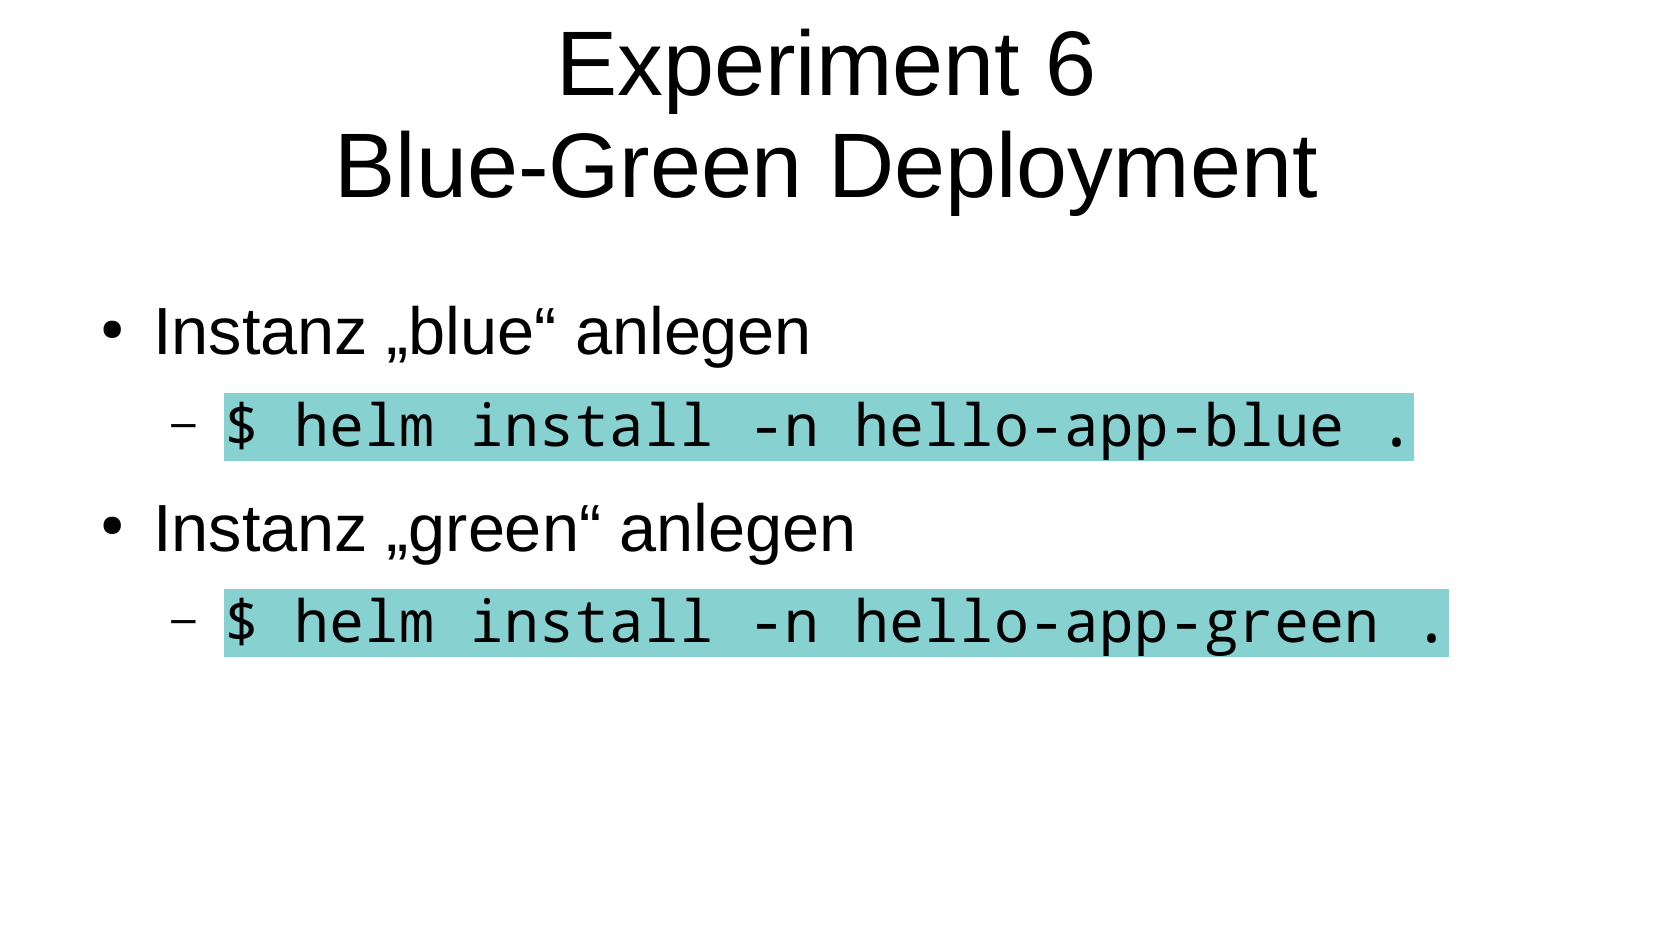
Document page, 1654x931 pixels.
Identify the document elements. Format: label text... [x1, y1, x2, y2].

title Experiment 6 Blue-Green Deployment [82, 12, 1571, 218]
list Instanz „blue“ anlegen $ helm install -n hello-app-blue . Instanz „green“ anlegen $ helm install -n hello-app-green . [82, 294, 1571, 834]
